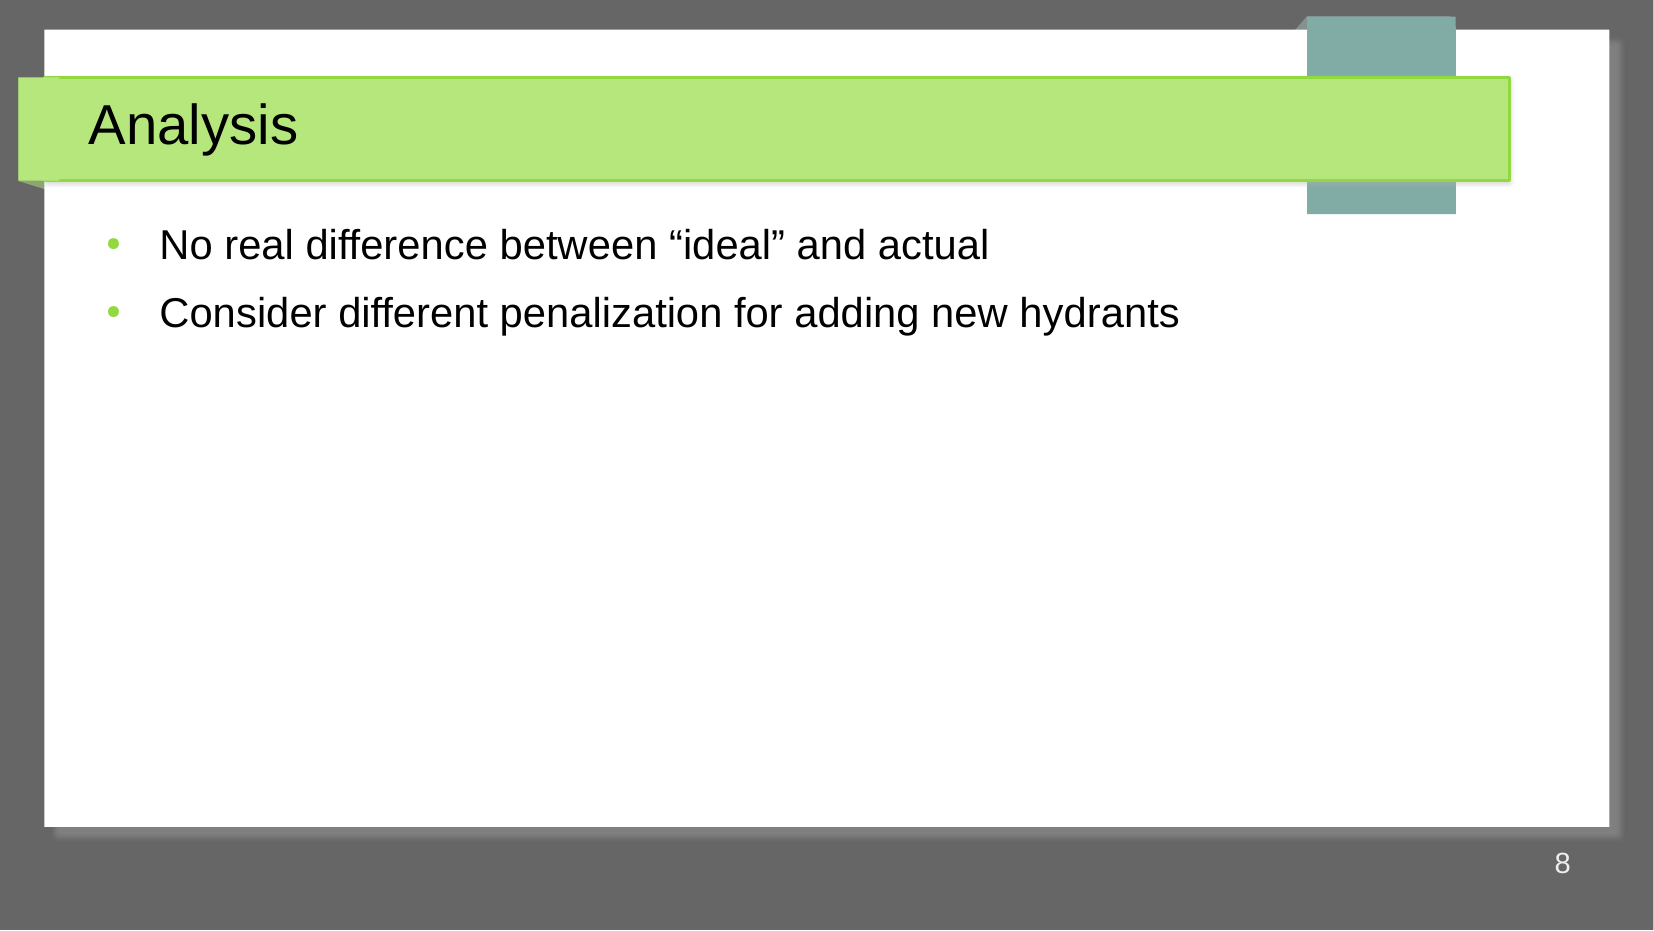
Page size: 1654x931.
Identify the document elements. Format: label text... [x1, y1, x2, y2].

title Analysis [88, 73, 1506, 178]
list No real difference between “ideal” and actual Consider different penalization for adding new hydrants [88, 221, 1565, 813]
